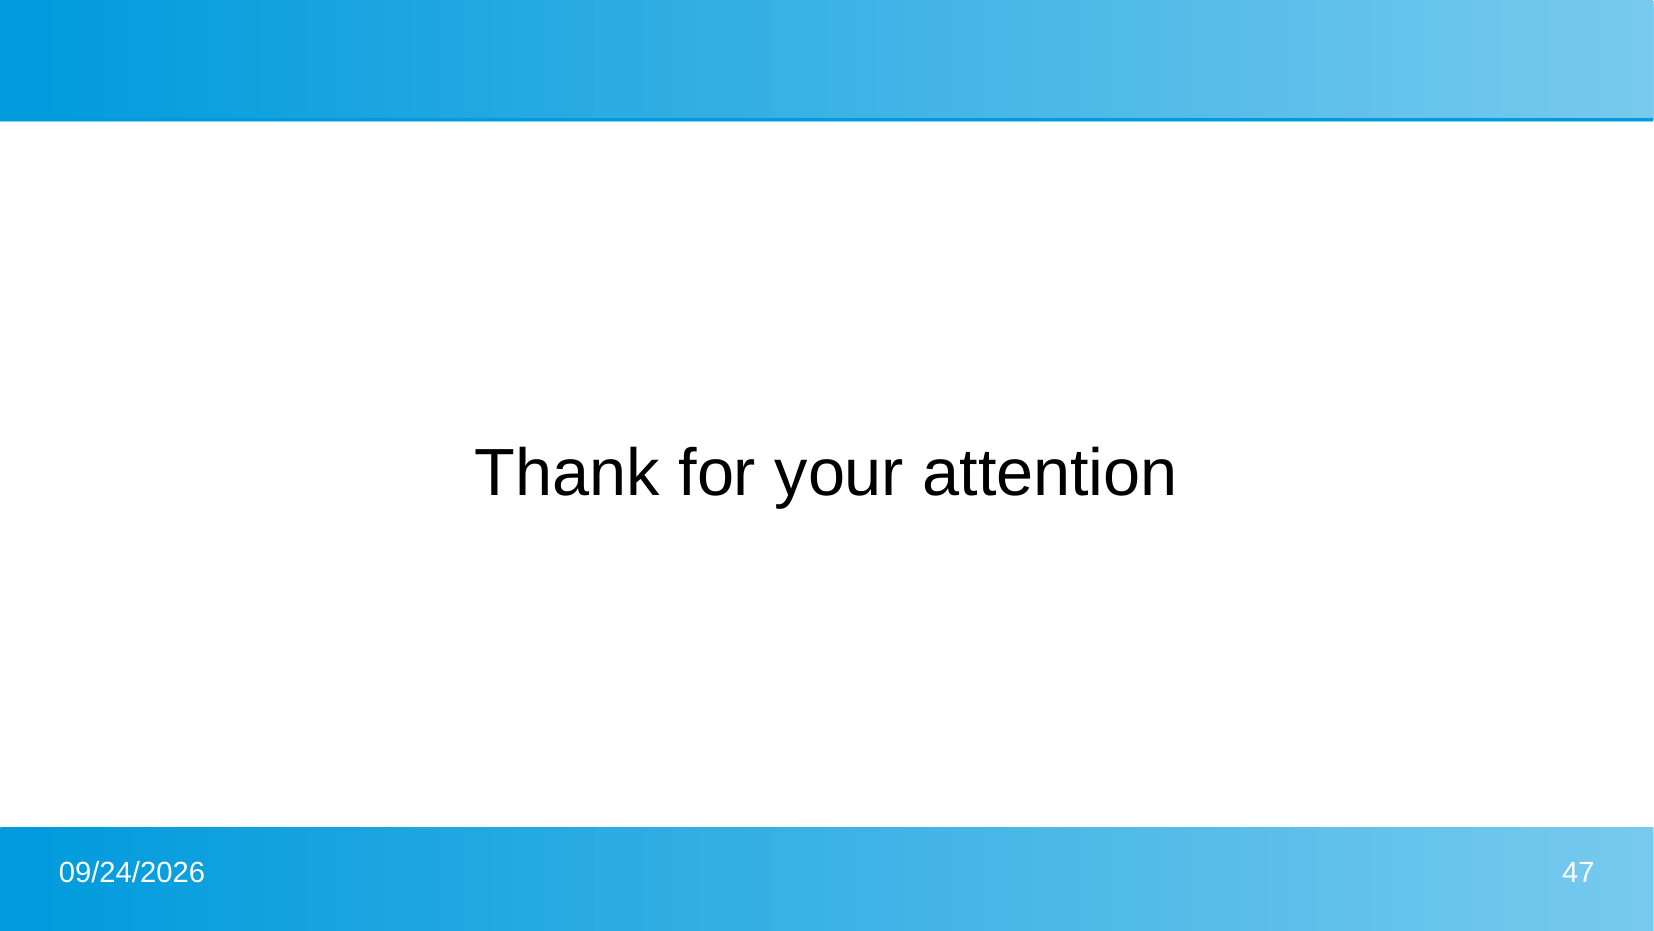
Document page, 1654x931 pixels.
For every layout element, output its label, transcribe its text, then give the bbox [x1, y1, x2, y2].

subtitle Thank for your attention [59, 177, 1595, 768]
